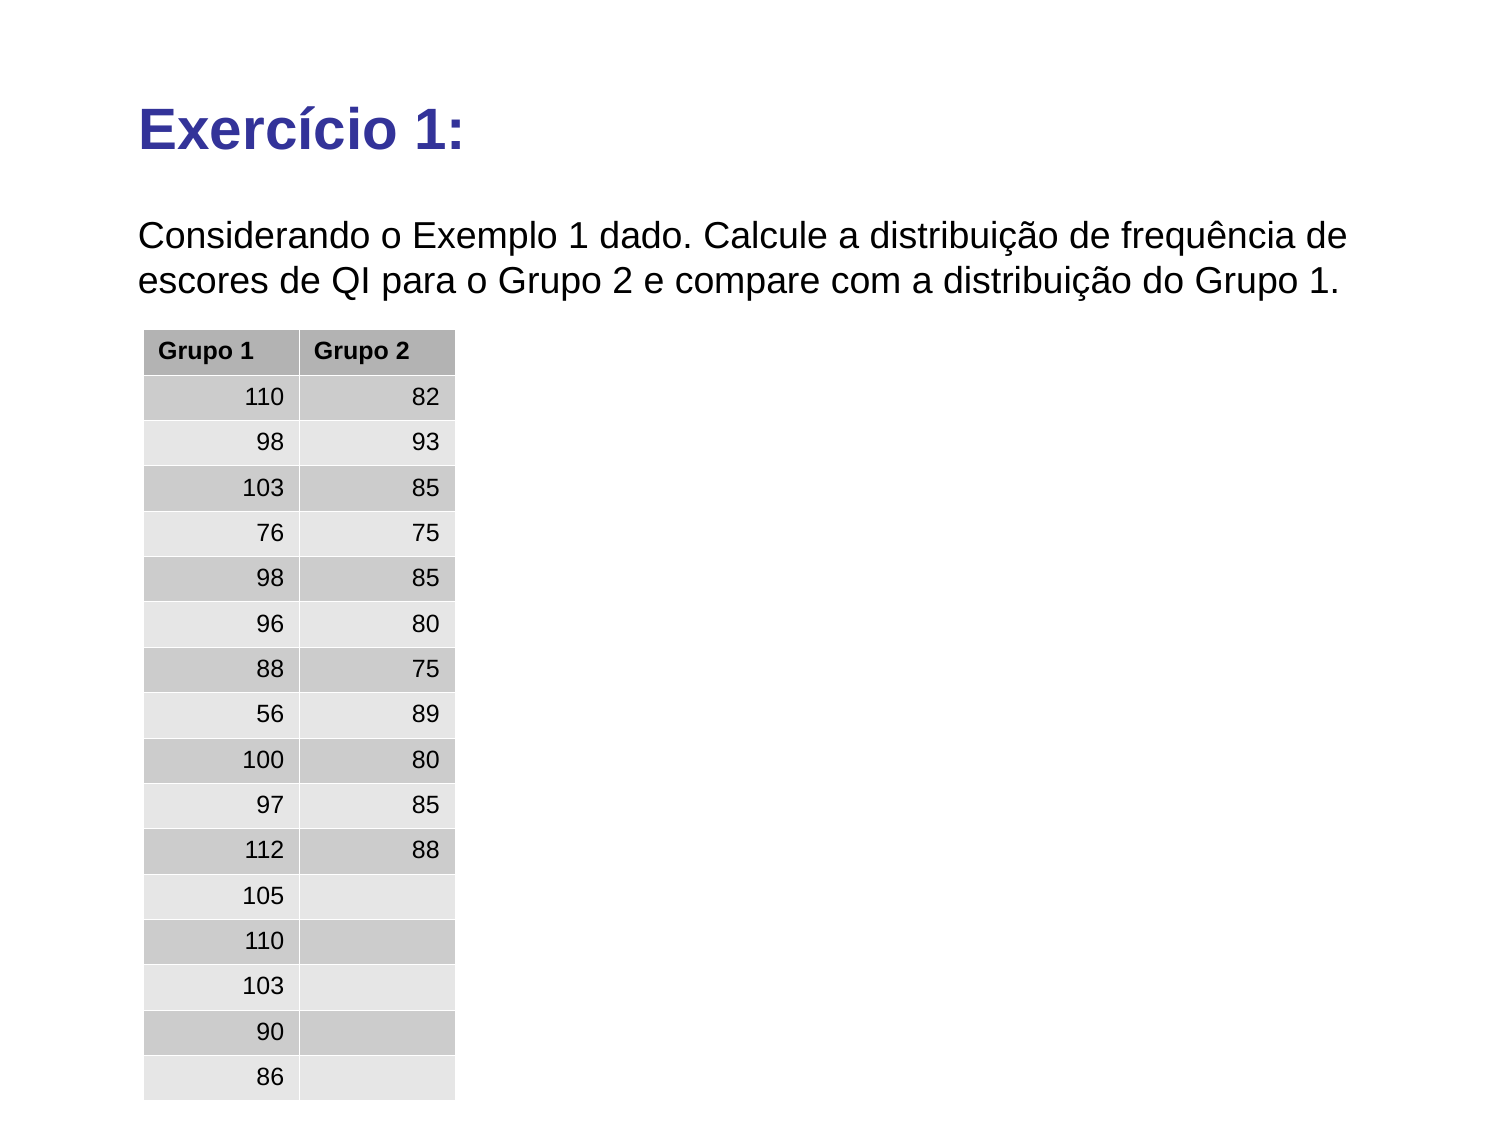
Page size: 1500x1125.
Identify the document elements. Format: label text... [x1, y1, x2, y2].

table_cell 103 [144, 965, 299, 1010]
table_cell 86 [144, 1056, 299, 1100]
table_cell [300, 875, 455, 919]
table_cell 88 [144, 648, 299, 692]
table_cell 85 [300, 466, 455, 511]
table_cell 85 [300, 557, 455, 601]
table_cell [300, 1056, 455, 1100]
table_cell 97 [144, 784, 299, 828]
table_header Grupo 1 [144, 330, 299, 375]
table_cell 76 [144, 512, 299, 556]
table_cell 88 [300, 829, 455, 874]
table_cell 98 [144, 421, 299, 465]
table_cell 80 [300, 739, 455, 783]
table_cell 110 [144, 920, 299, 964]
table_cell 98 [144, 557, 299, 601]
table_cell 80 [300, 602, 455, 647]
table_cell 103 [144, 466, 299, 511]
table_cell [300, 1011, 455, 1055]
table_cell 85 [300, 784, 455, 828]
text_box Considerando o Exemplo 1 dado. Calcule a distribuição de frequência de escores de QI para o Grupo 2 e compare com a distribuição do Grupo 1. [123, 203, 1366, 330]
table_cell 75 [300, 512, 455, 556]
table_cell 100 [144, 739, 299, 783]
table_cell 105 [144, 875, 299, 919]
table_cell 90 [144, 1011, 299, 1055]
table_cell 75 [300, 648, 455, 692]
table_cell 93 [300, 421, 455, 465]
table_cell 89 [300, 693, 455, 738]
table_cell [300, 920, 455, 964]
text_box Exercício 1: [123, 84, 1400, 179]
table_cell 96 [144, 602, 299, 647]
table_cell 110 [144, 376, 299, 420]
table_cell 82 [300, 376, 455, 420]
table_cell 112 [144, 829, 299, 874]
table_cell 56 [144, 693, 299, 738]
table_header Grupo 2 [300, 330, 455, 375]
table_cell [300, 965, 455, 1010]
